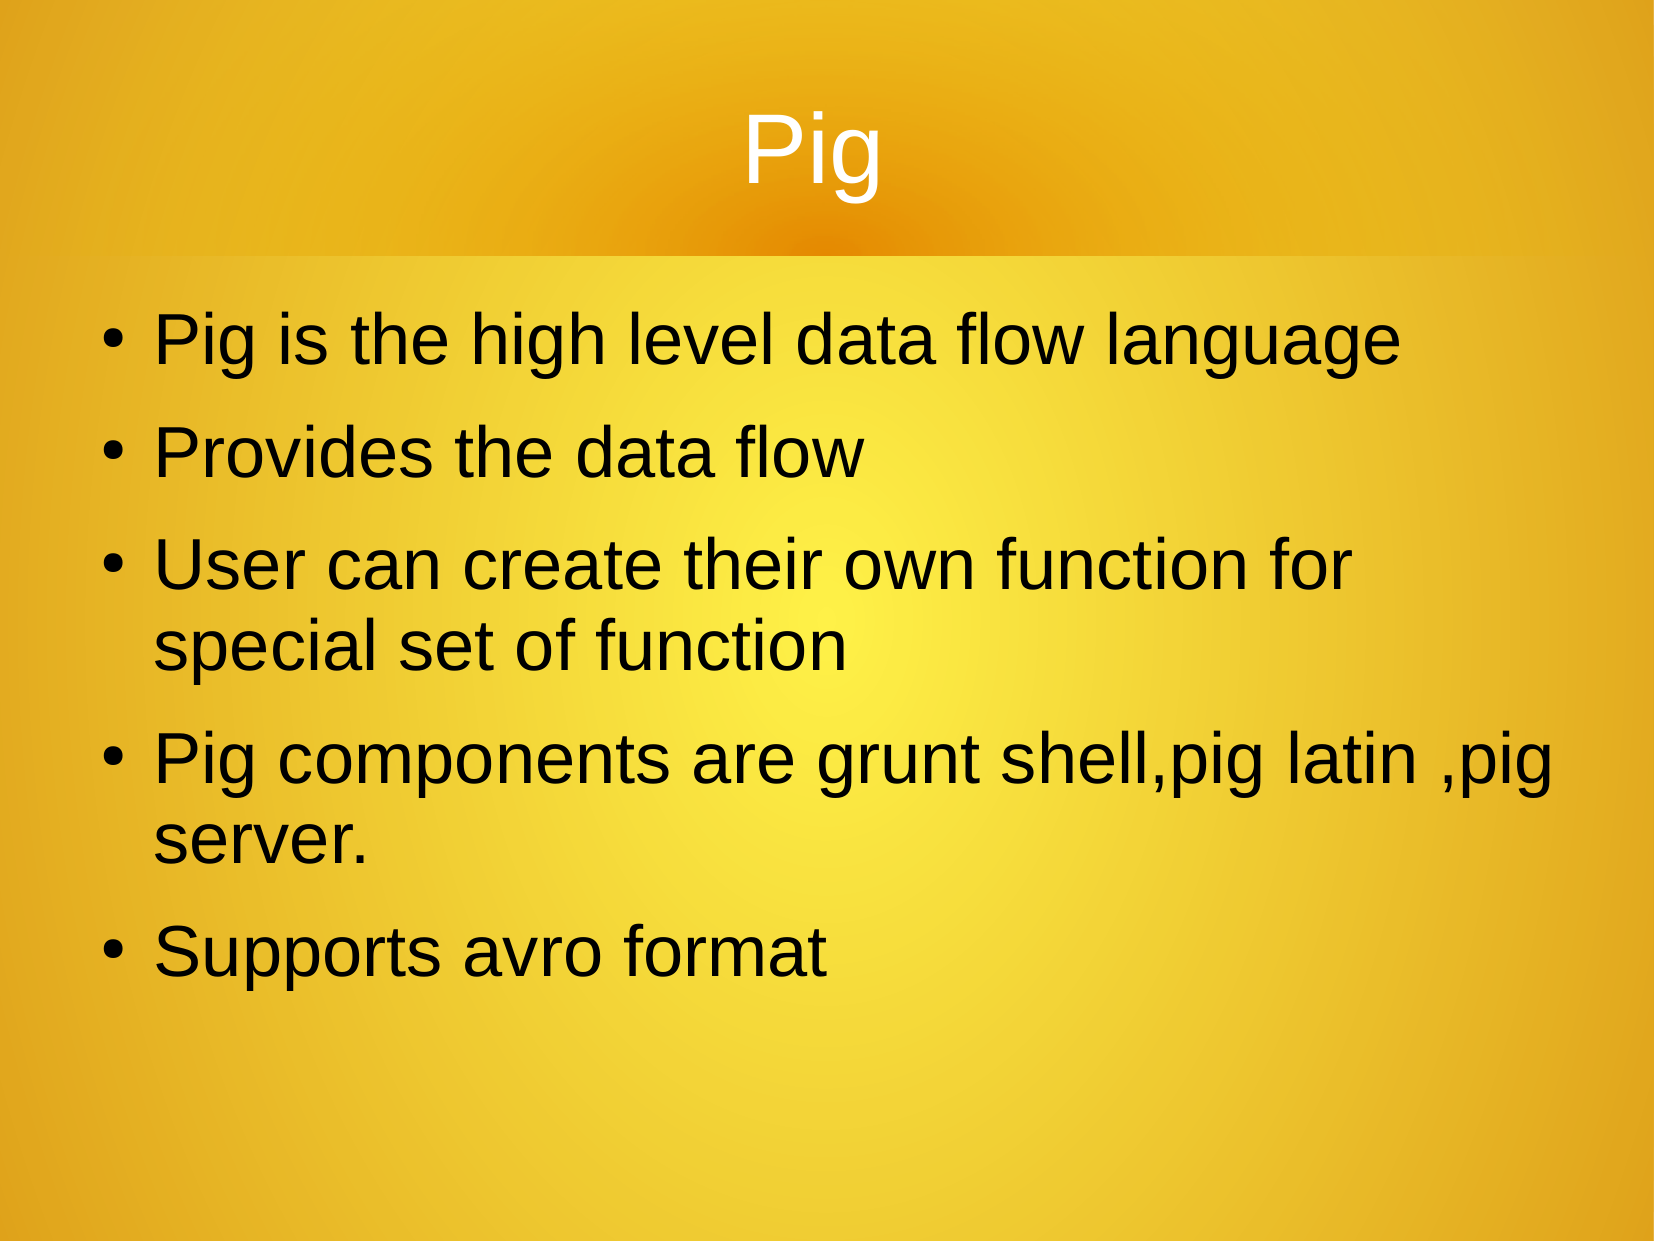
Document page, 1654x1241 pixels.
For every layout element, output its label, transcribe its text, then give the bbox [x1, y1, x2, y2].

list Pig is the high level data flow language Provides the data flow User can create their own function for special set of function Pig components are grunt shell,pig latin ,pig server. Supports avro format [82, 299, 1571, 1019]
title Pig [82, 47, 1571, 252]
